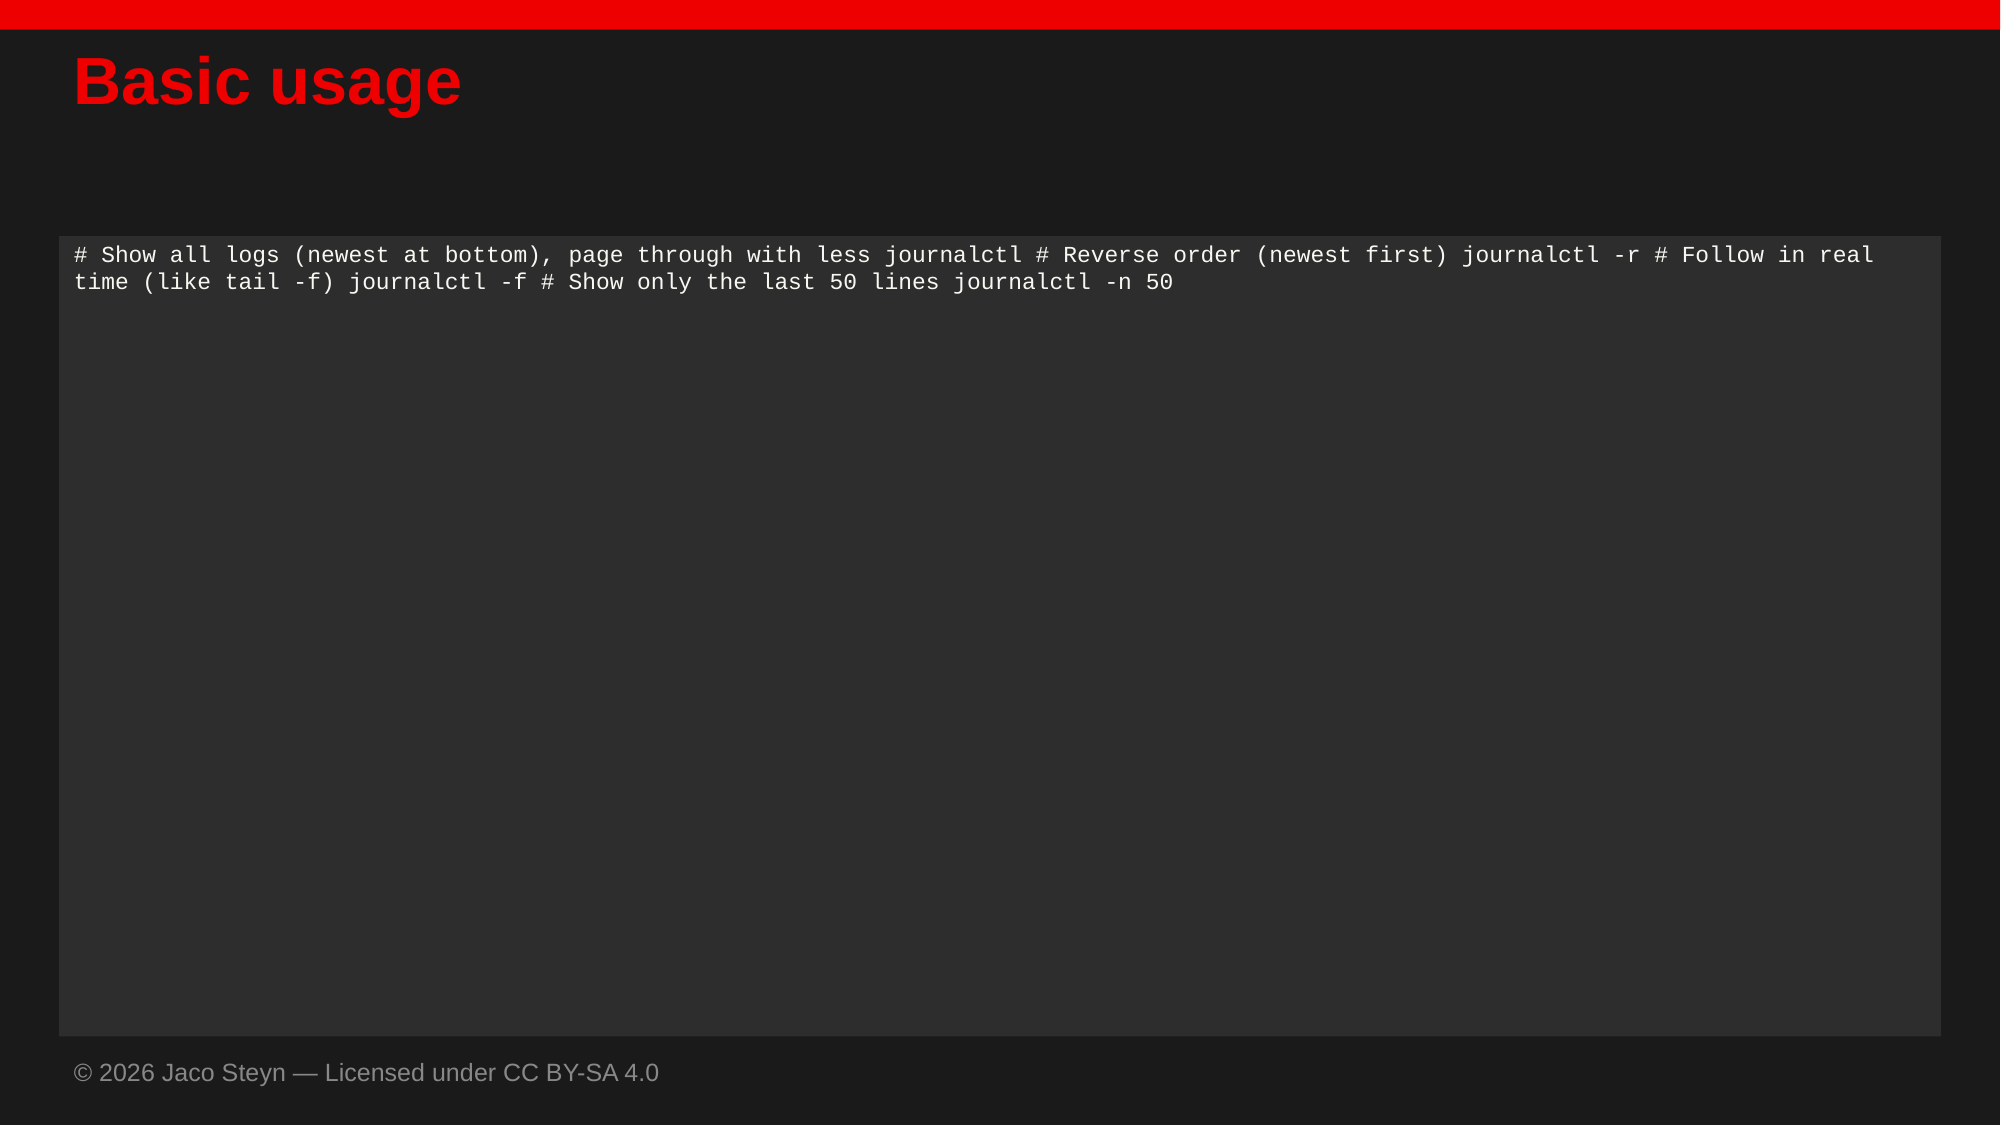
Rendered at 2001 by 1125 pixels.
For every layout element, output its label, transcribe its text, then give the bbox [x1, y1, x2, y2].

text_box [0, 0, 2001, 30]
text_box Basic usage [59, 36, 1942, 208]
text_box # Show all logs (newest at bottom), page through with less journalctl # Reverse order (newest first) journalctl -r # Follow in real time (like tail -f) journalctl -f # Show only the last 50 lines journalctl -n 50 [59, 236, 1942, 1037]
text_box © 2026 Jaco Steyn — Licensed under CC BY-SA 4.0 [59, 1051, 1942, 1093]
